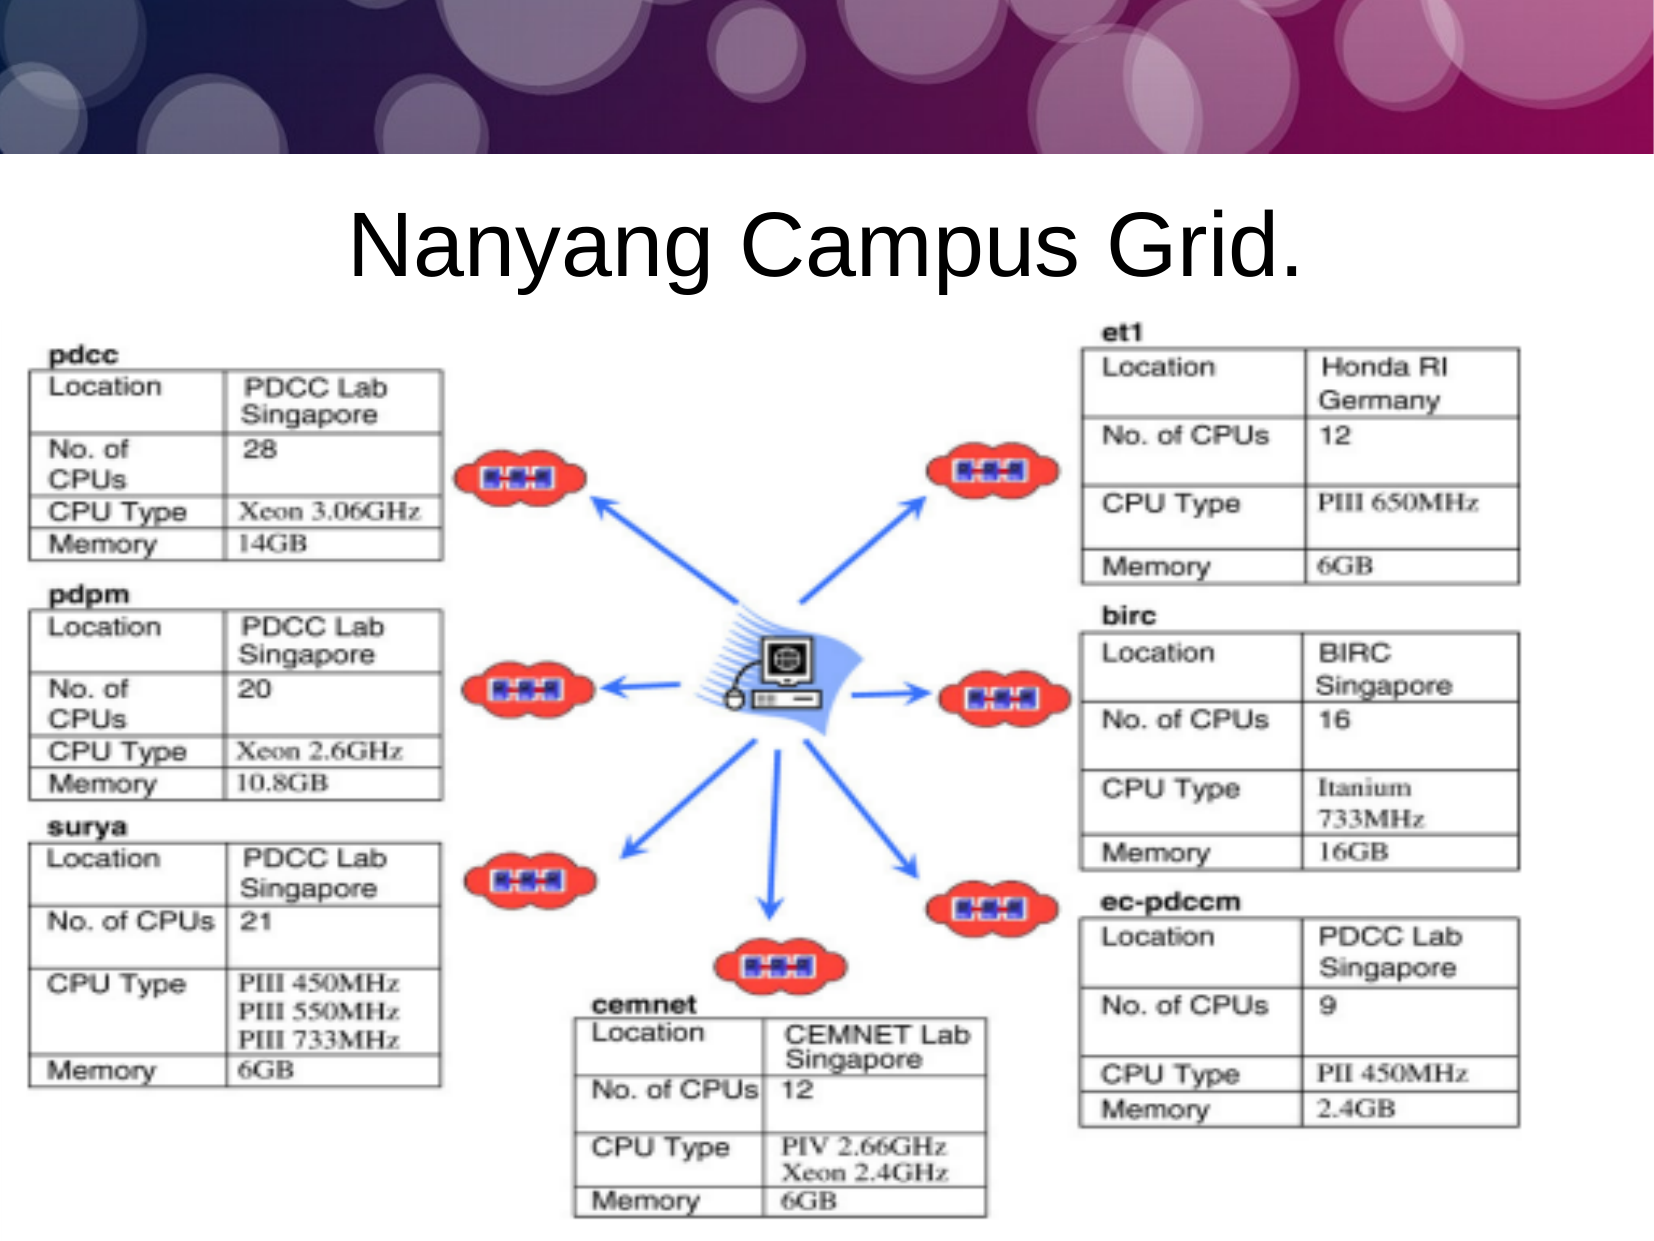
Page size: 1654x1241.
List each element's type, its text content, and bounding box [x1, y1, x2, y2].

title Nanyang Campus Grid. [82, 159, 1571, 320]
picture [0, 320, 1654, 1241]
picture [0, 0, 1654, 154]
